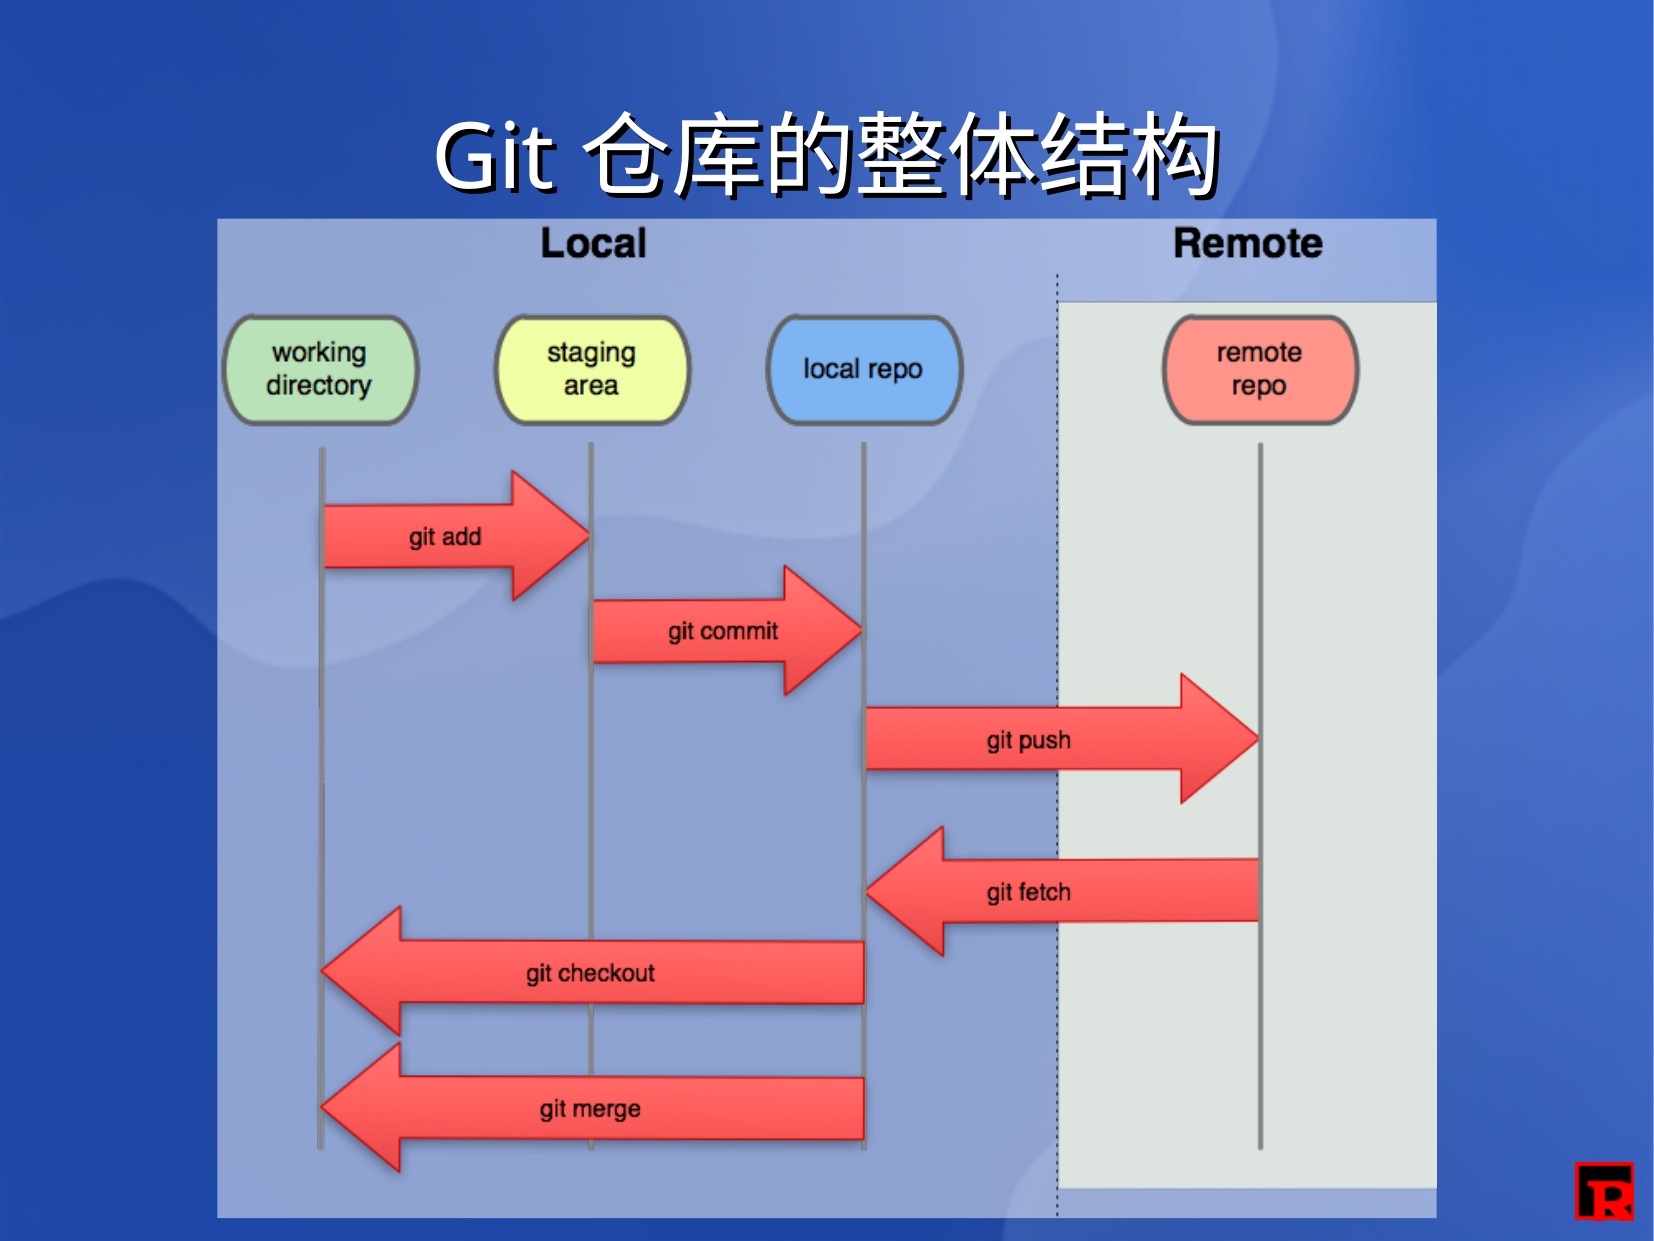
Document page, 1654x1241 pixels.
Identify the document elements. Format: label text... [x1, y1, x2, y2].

picture [0, 0, 1654, 1241]
title Git仓库的整体结构 [82, 49, 1571, 257]
